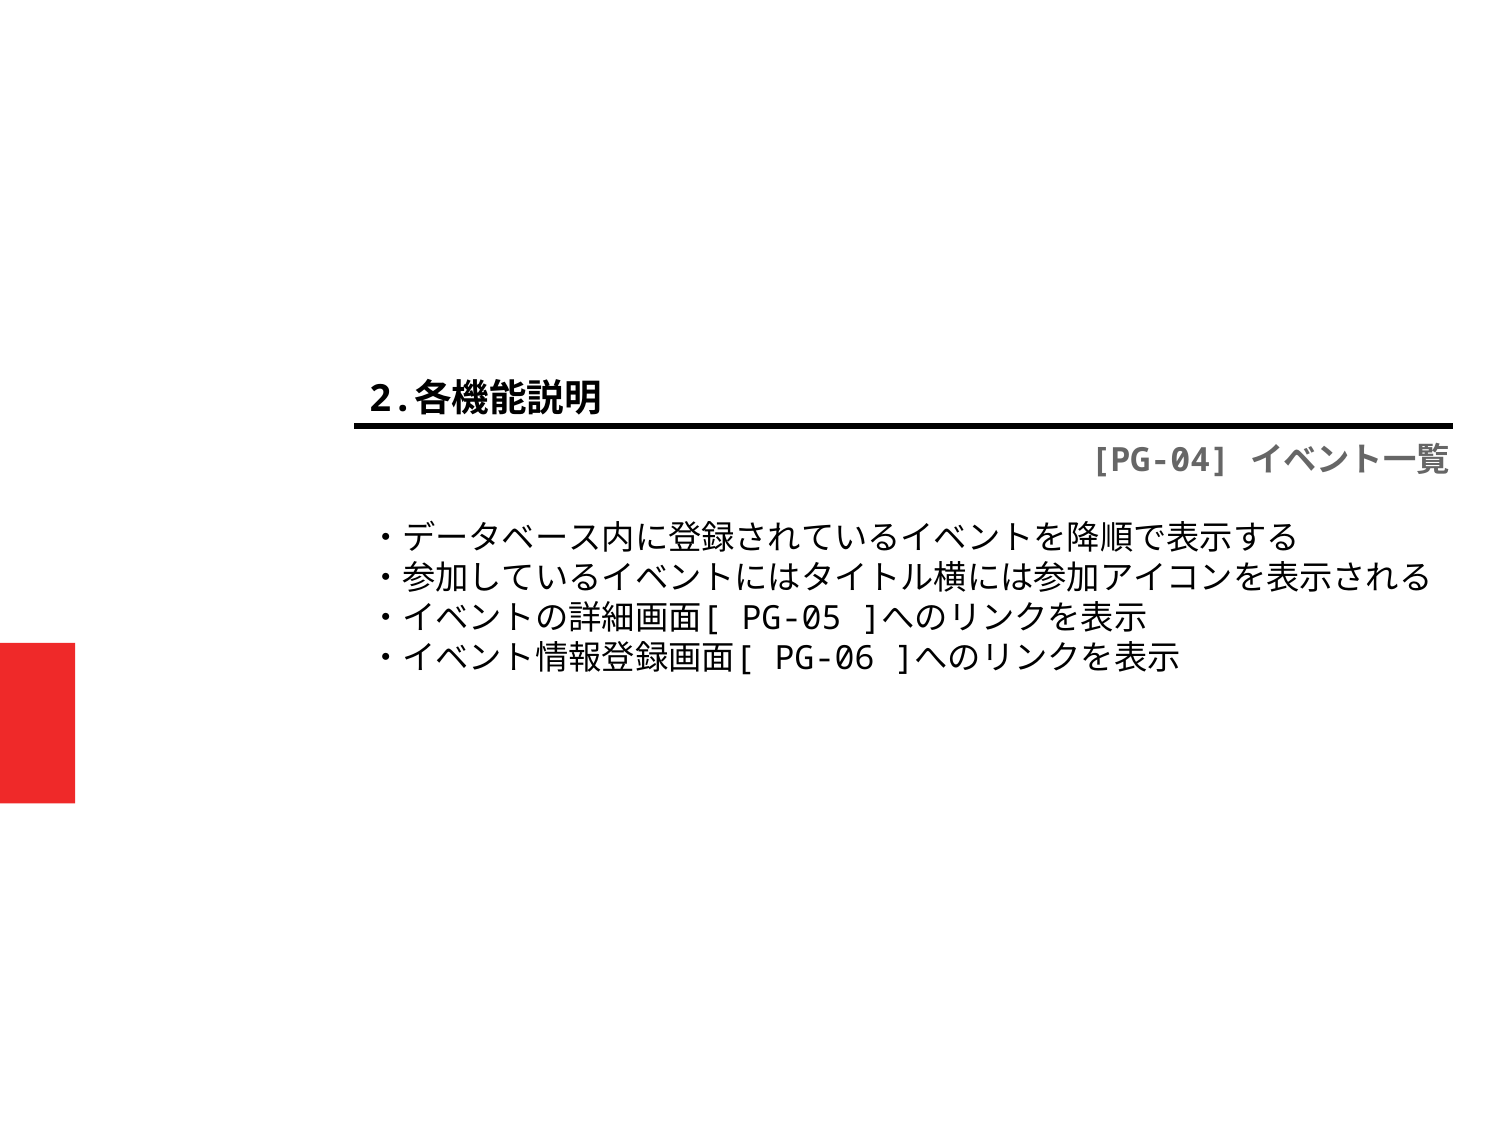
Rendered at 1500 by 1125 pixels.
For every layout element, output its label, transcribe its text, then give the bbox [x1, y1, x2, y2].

text_box 2.各機能説明 [PG-04] イベント一覧 [354, 366, 1465, 508]
text_box ・データベース内に登録されているイベントを降順で表示する ・参加しているイベントにはタイトル横には参加アイコンを表示される ・イベントの詳細画面[ PG-05 ]へのリンクを表示 ・イベント情報登録画面[ PG-06 ]へのリンクを表示 [354, 508, 1477, 899]
